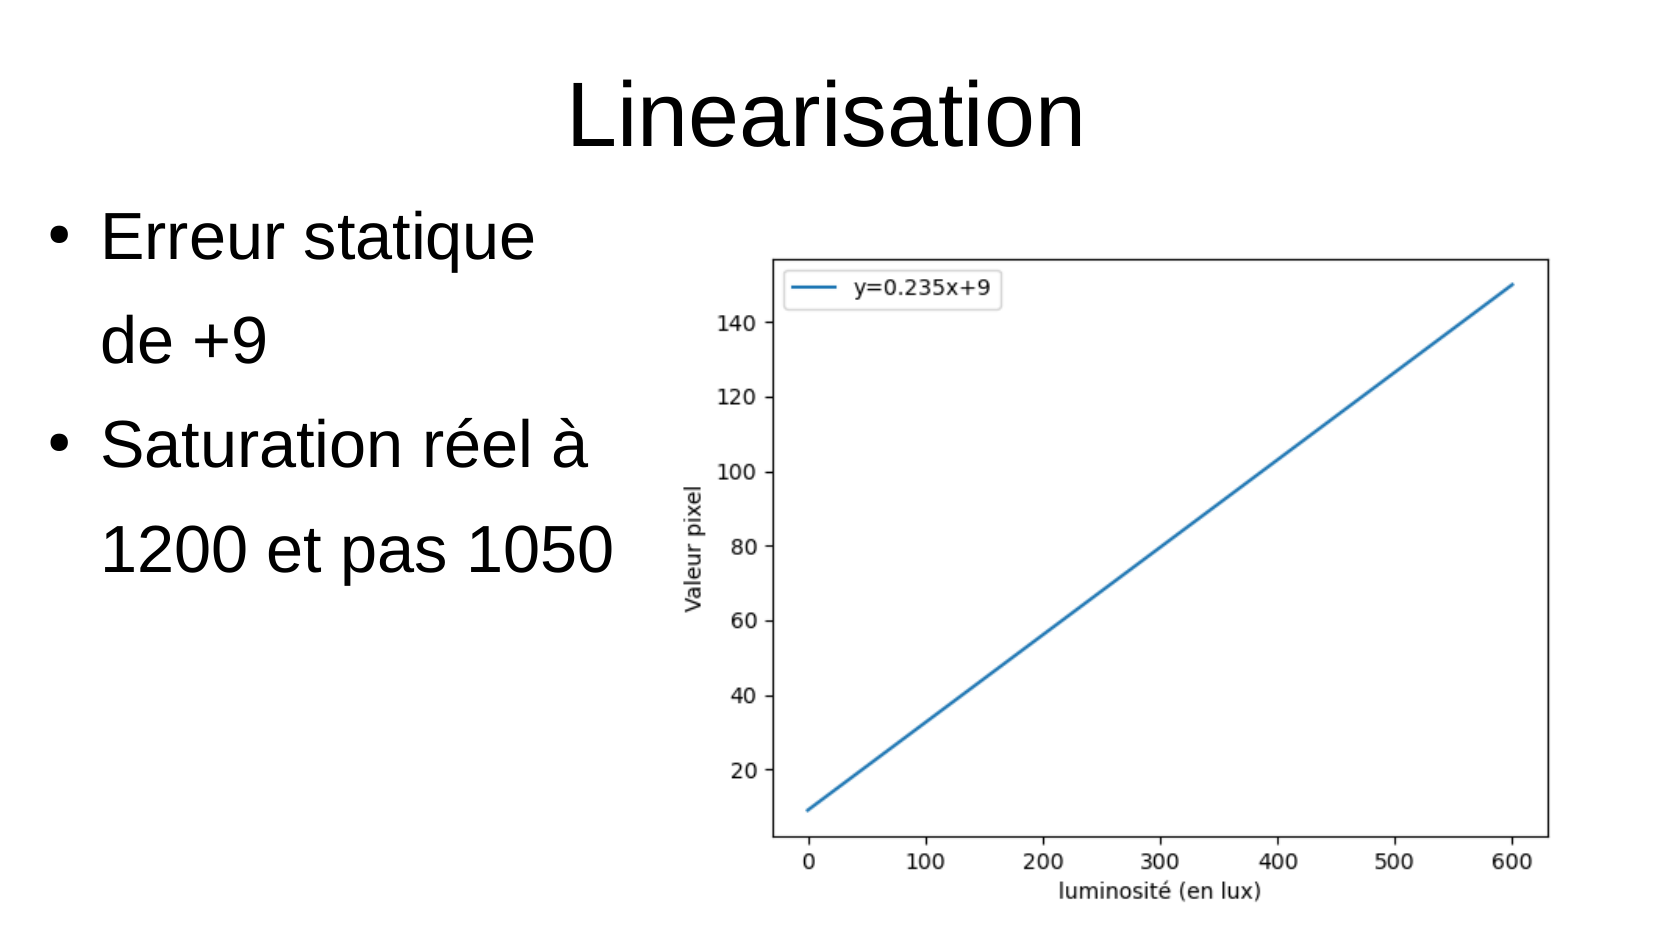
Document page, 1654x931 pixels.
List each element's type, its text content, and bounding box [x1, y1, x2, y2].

list Erreur statique de +9 Saturation réel à 1200 et pas 1050 [29, 198, 679, 739]
picture [679, 192, 1565, 910]
title Linearisation [82, 37, 1571, 193]
